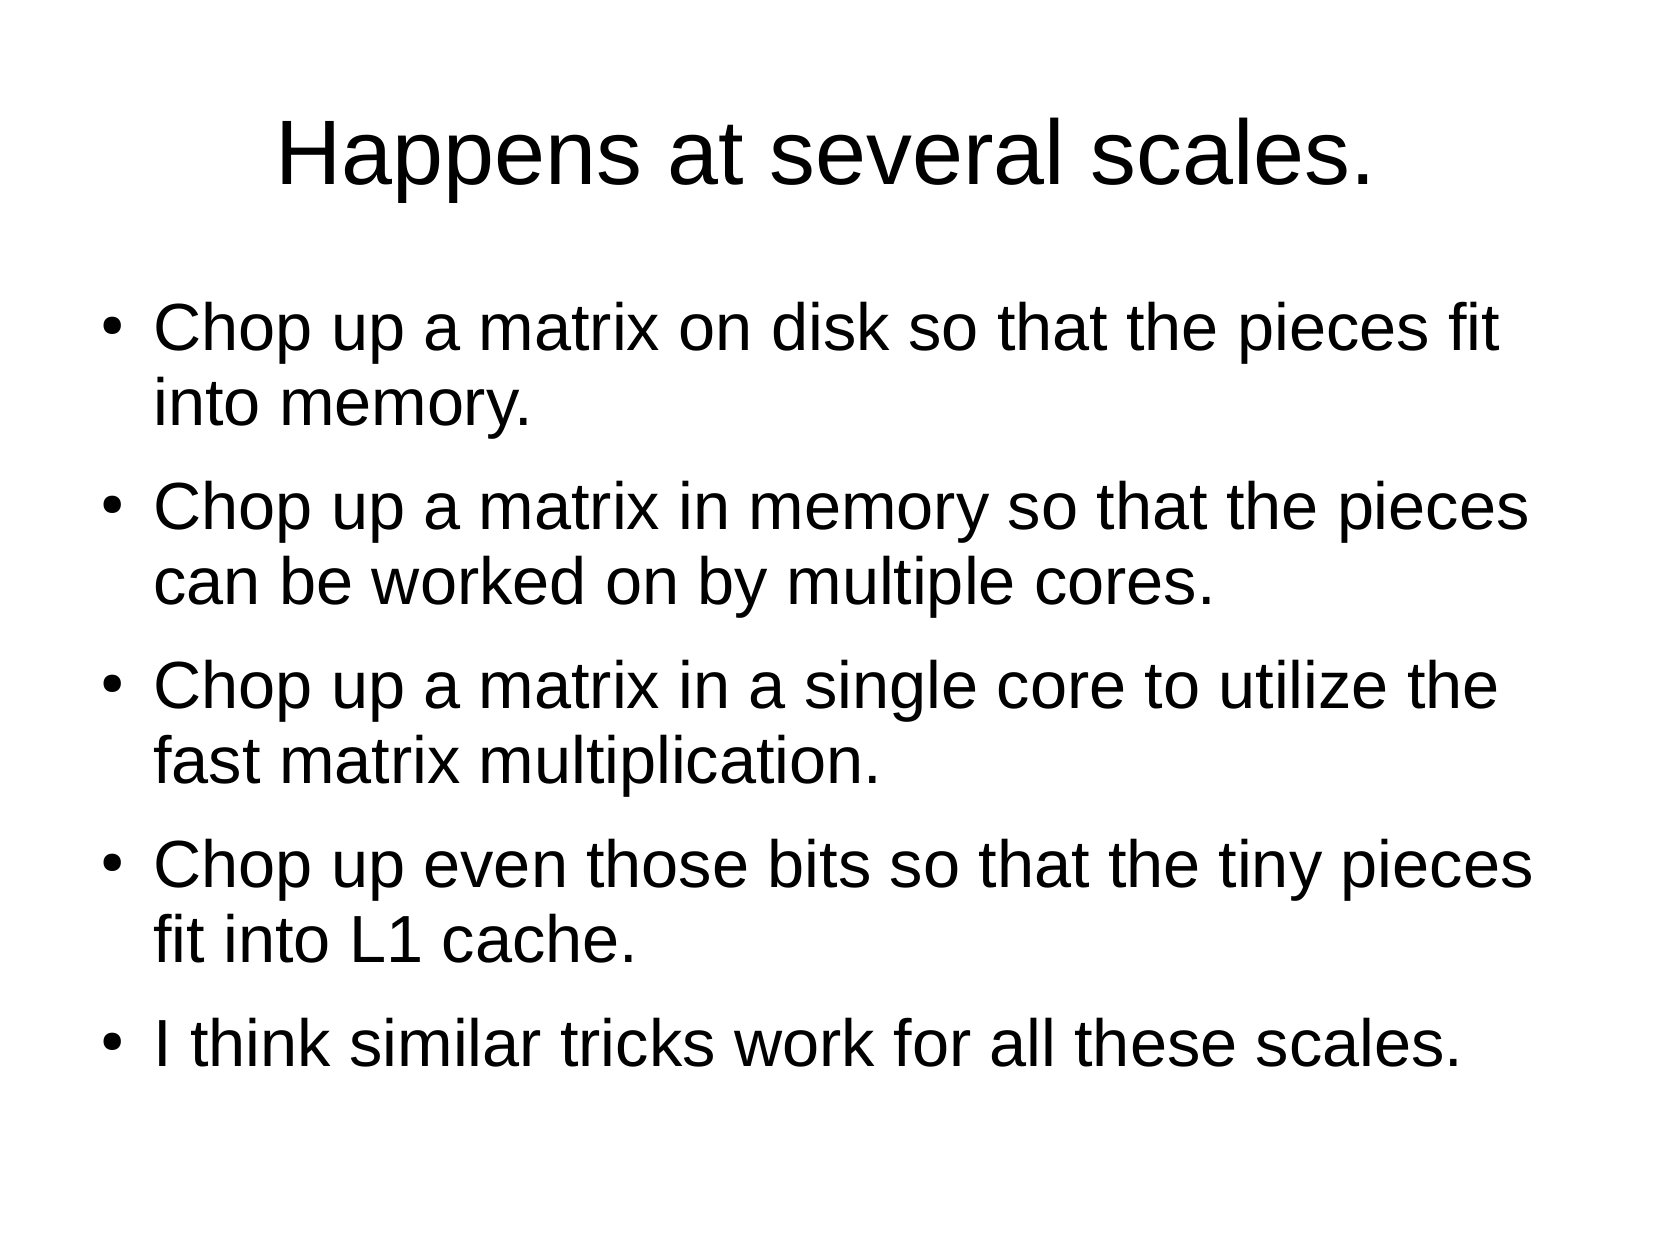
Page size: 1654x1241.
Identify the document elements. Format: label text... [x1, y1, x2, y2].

title Happens at several scales. [82, 49, 1571, 257]
list Chop up a matrix on disk so that the pieces fit into memory. Chop up a matrix in memory so that the pieces can be worked on by multiple cores. Chop up a matrix in a single core to utilize the fast matrix multiplication. Chop up even those bits so that the tiny pieces fit into L1 cache. I think similar tricks work for all these scales. [82, 290, 1571, 1109]
